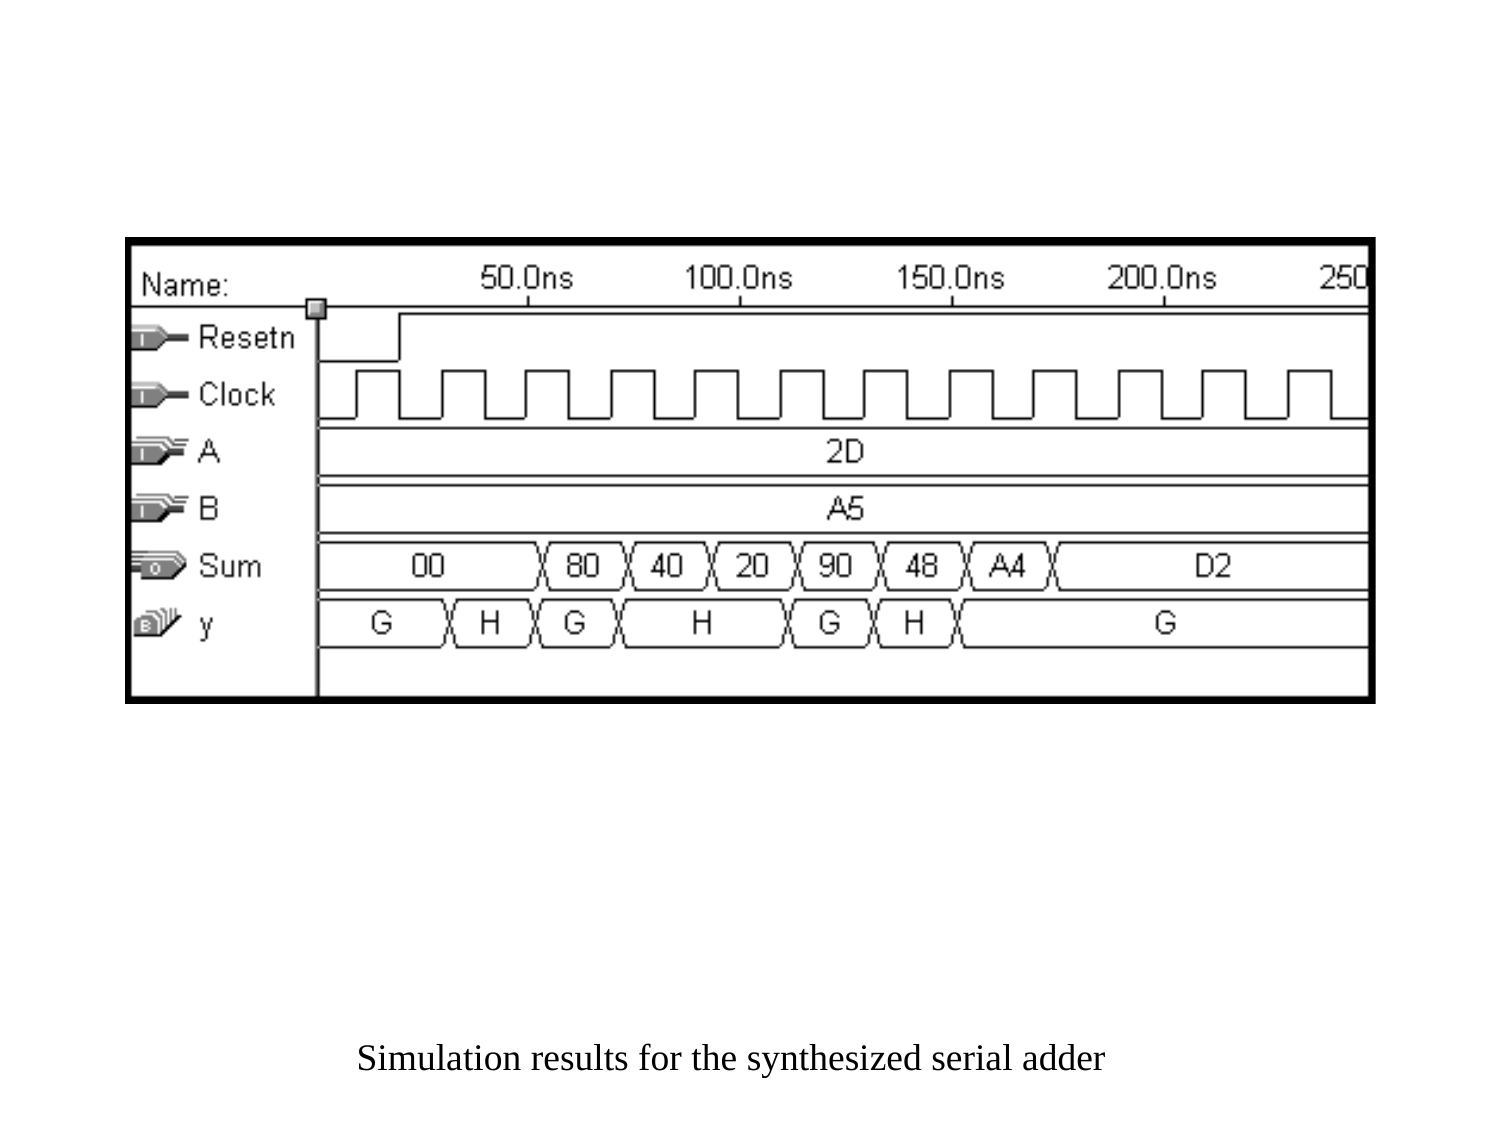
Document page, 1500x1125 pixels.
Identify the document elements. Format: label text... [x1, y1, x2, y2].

picture [125, 237, 1376, 704]
text_box Simulation results for the synthesized serial adder [124, 1025, 1339, 1101]
